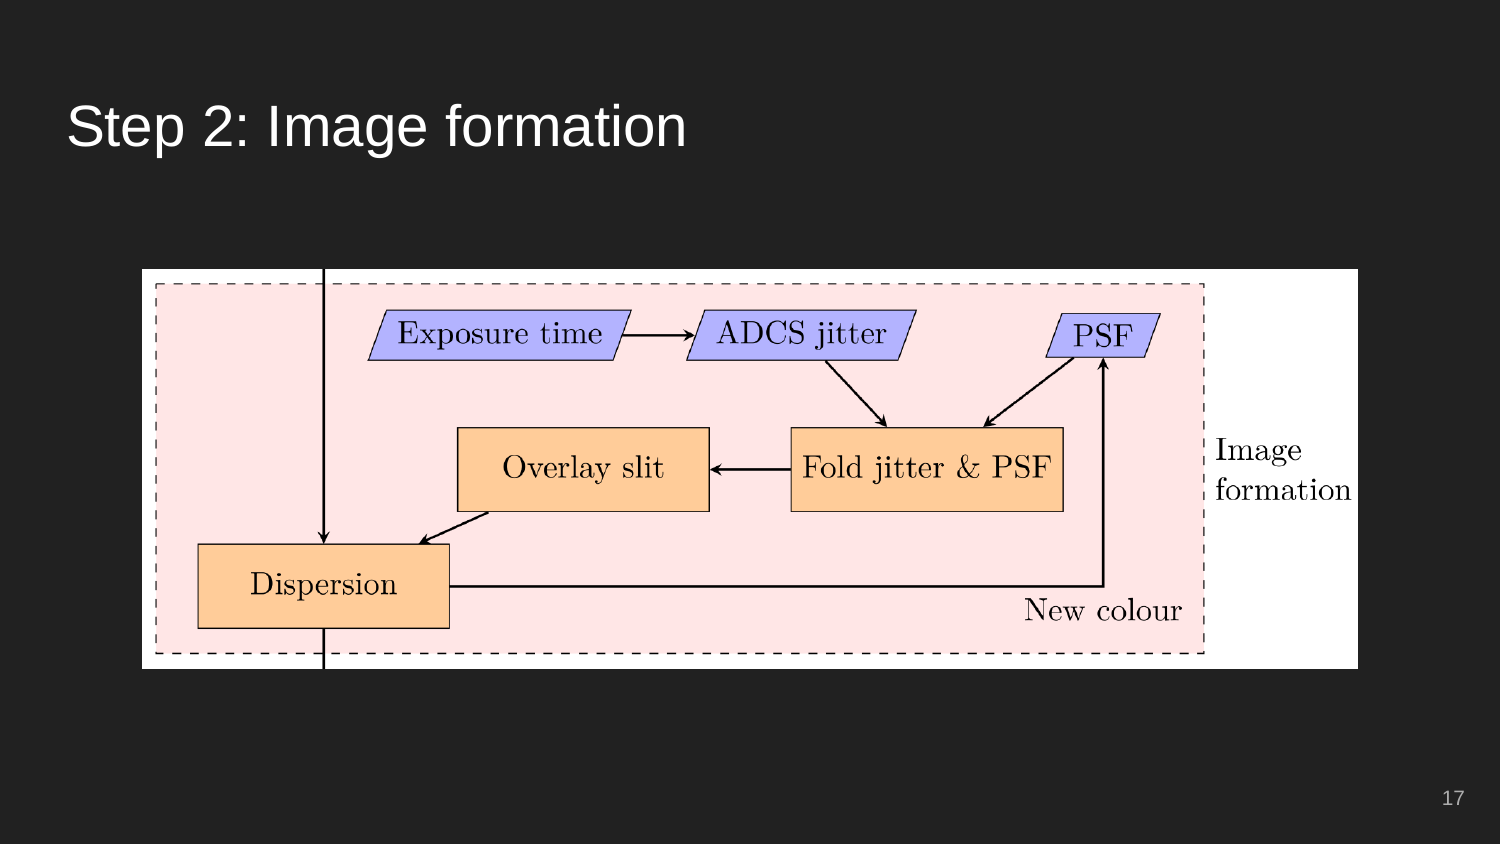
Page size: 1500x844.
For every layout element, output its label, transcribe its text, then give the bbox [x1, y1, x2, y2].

picture [142, 269, 1358, 669]
title Step 2: Image formation [51, 72, 1449, 167]
slide_number <number> [1389, 764, 1480, 830]
